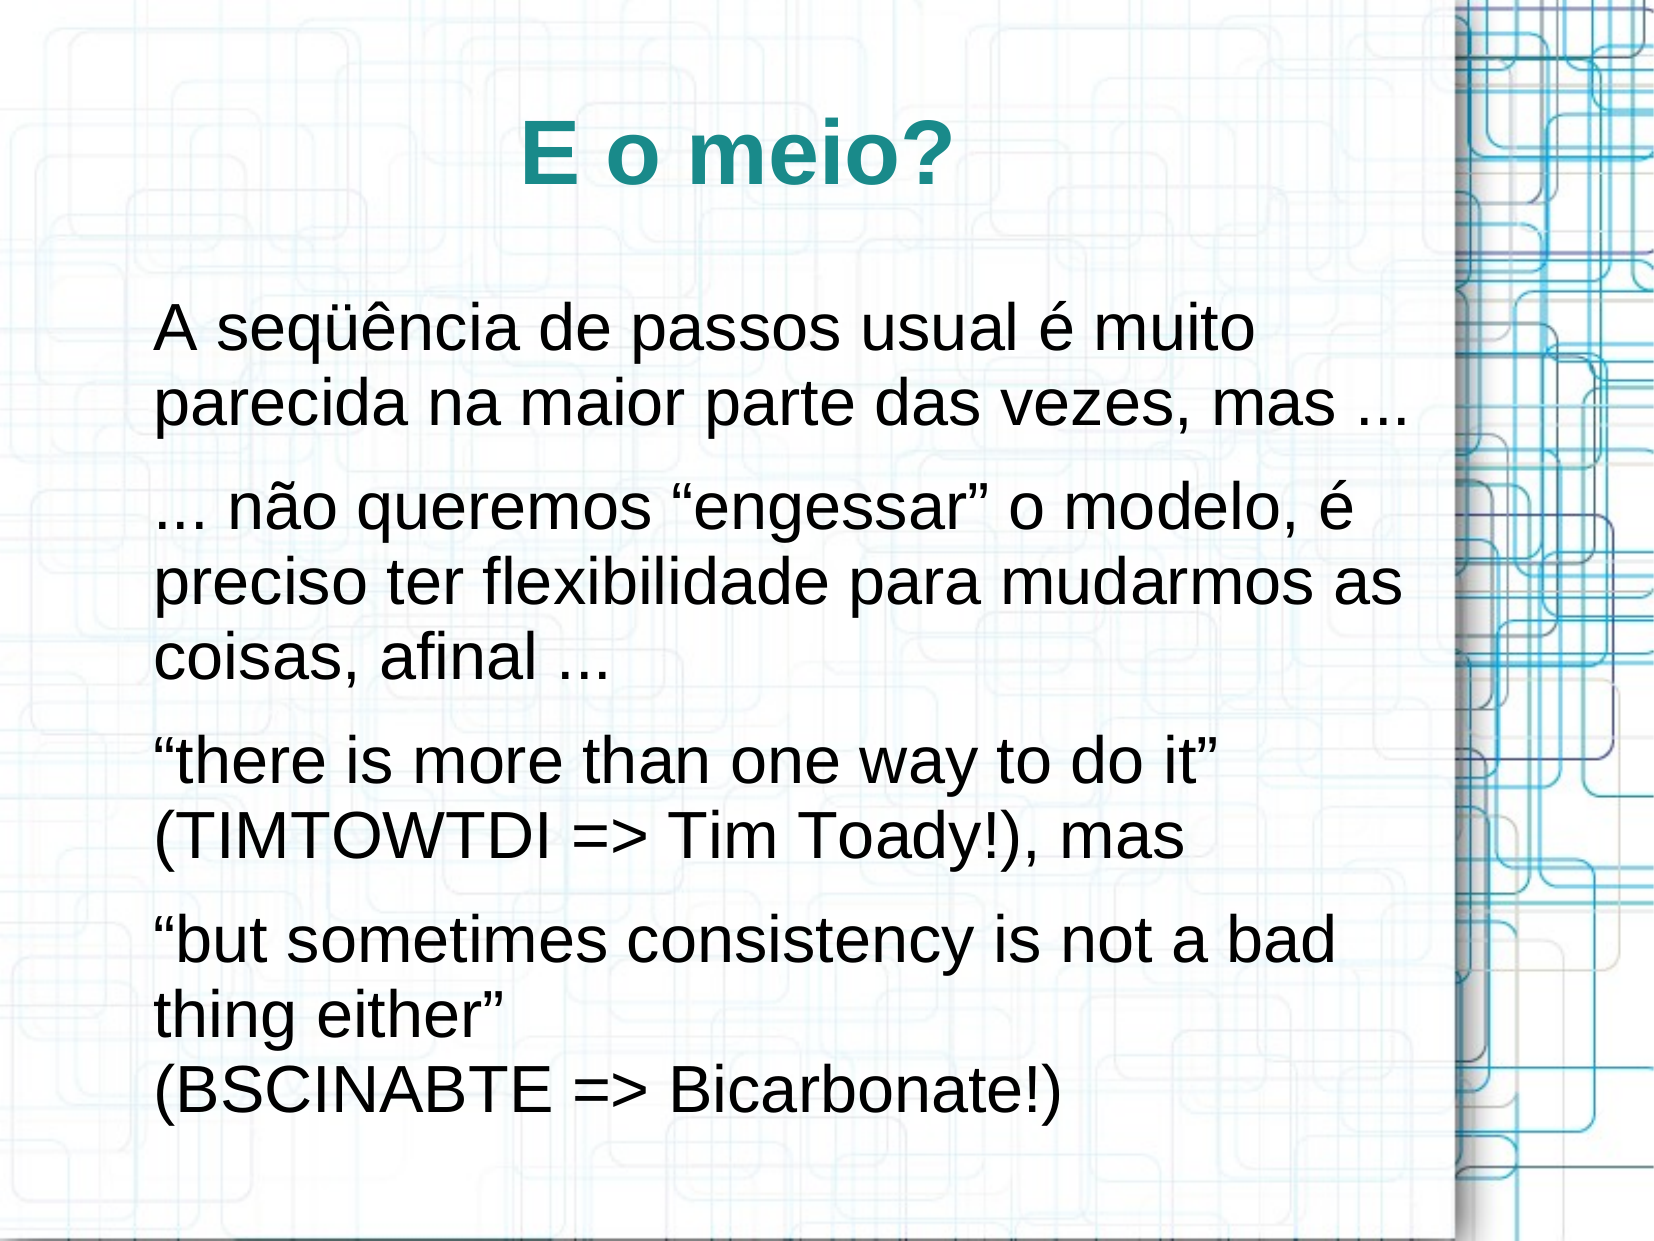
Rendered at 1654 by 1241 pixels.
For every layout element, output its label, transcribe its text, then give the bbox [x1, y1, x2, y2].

list A seqüência de passos usual é muito parecida na maior parte das vezes, mas ... ... não queremos “engessar” o modelo, é preciso ter flexibilidade para mudarmos as coisas, afinal ... “there is more than one way to do it” (TIMTOWTDI => Tim Toady!), mas “but sometimes consistency is not a bad thing either” (BSCINABTE => Bicarbonate!) [82, 1101, 1418, 1127]
title E o meio? [59, 252, 1418, 257]
picture [0, 0, 1654, 1241]
